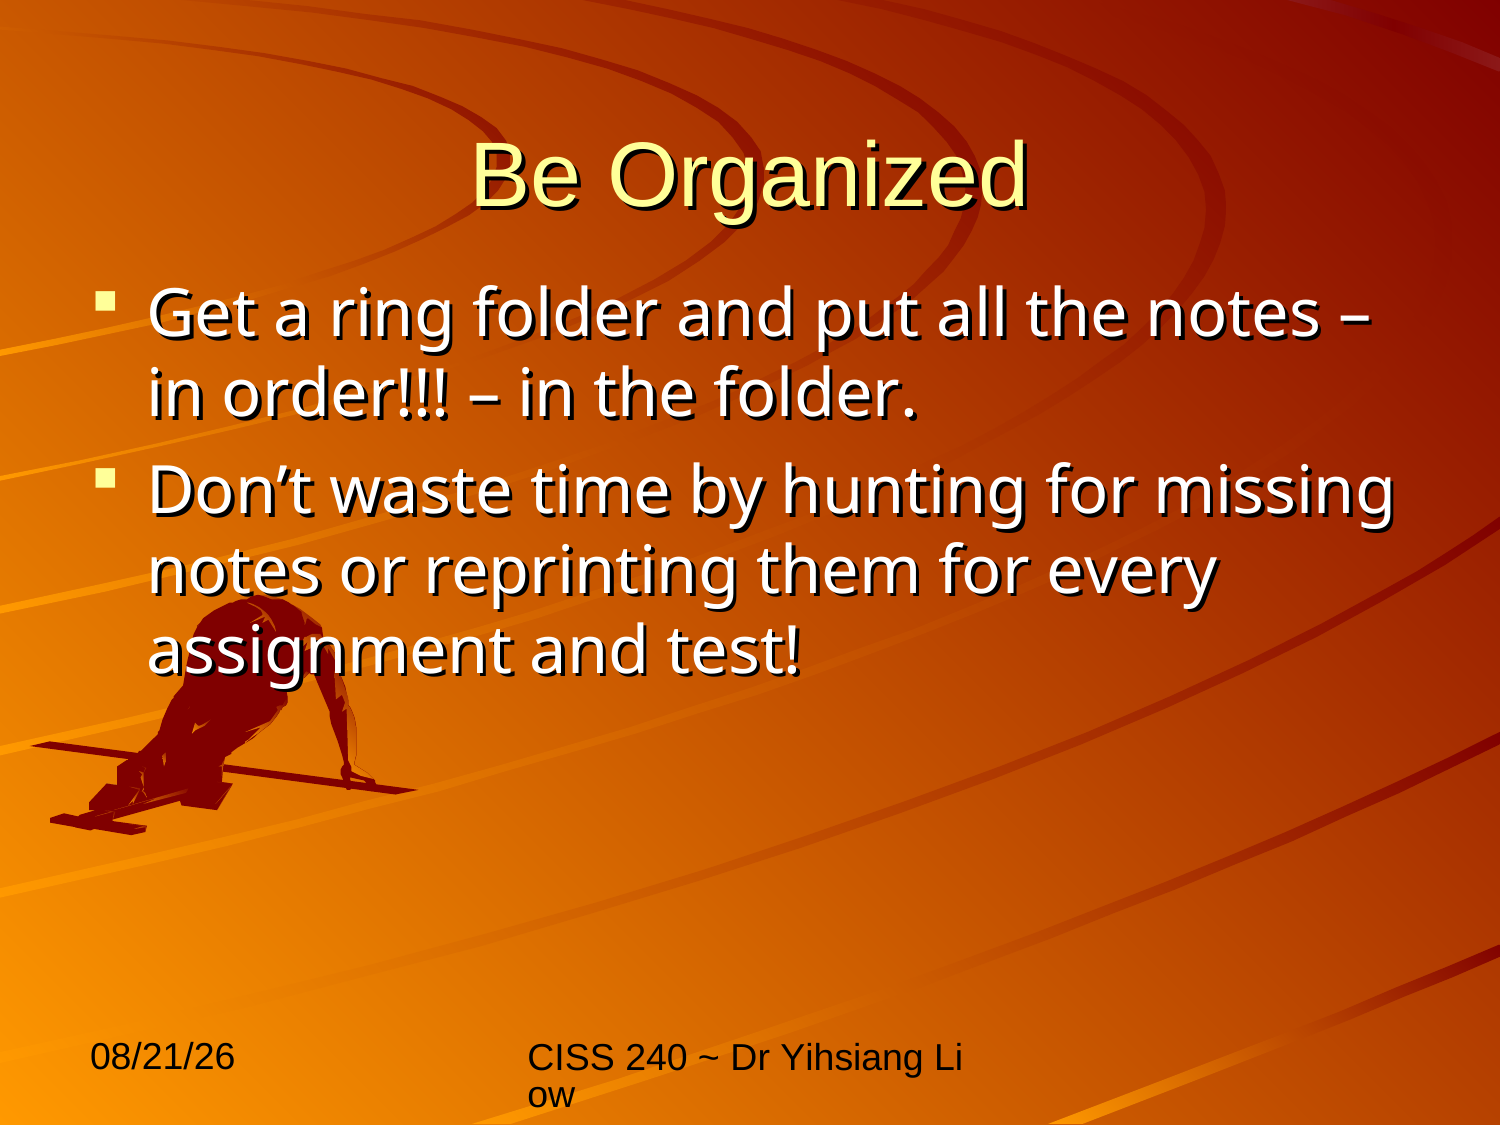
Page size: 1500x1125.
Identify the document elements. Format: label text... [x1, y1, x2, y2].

list Get a ring folder and put all the notes – in order!!! – in the folder. Don’t waste time by hunting for missing notes or reprinting them for every assignment and test! [75, 262, 1426, 1006]
title Be Organized [75, 25, 1426, 233]
